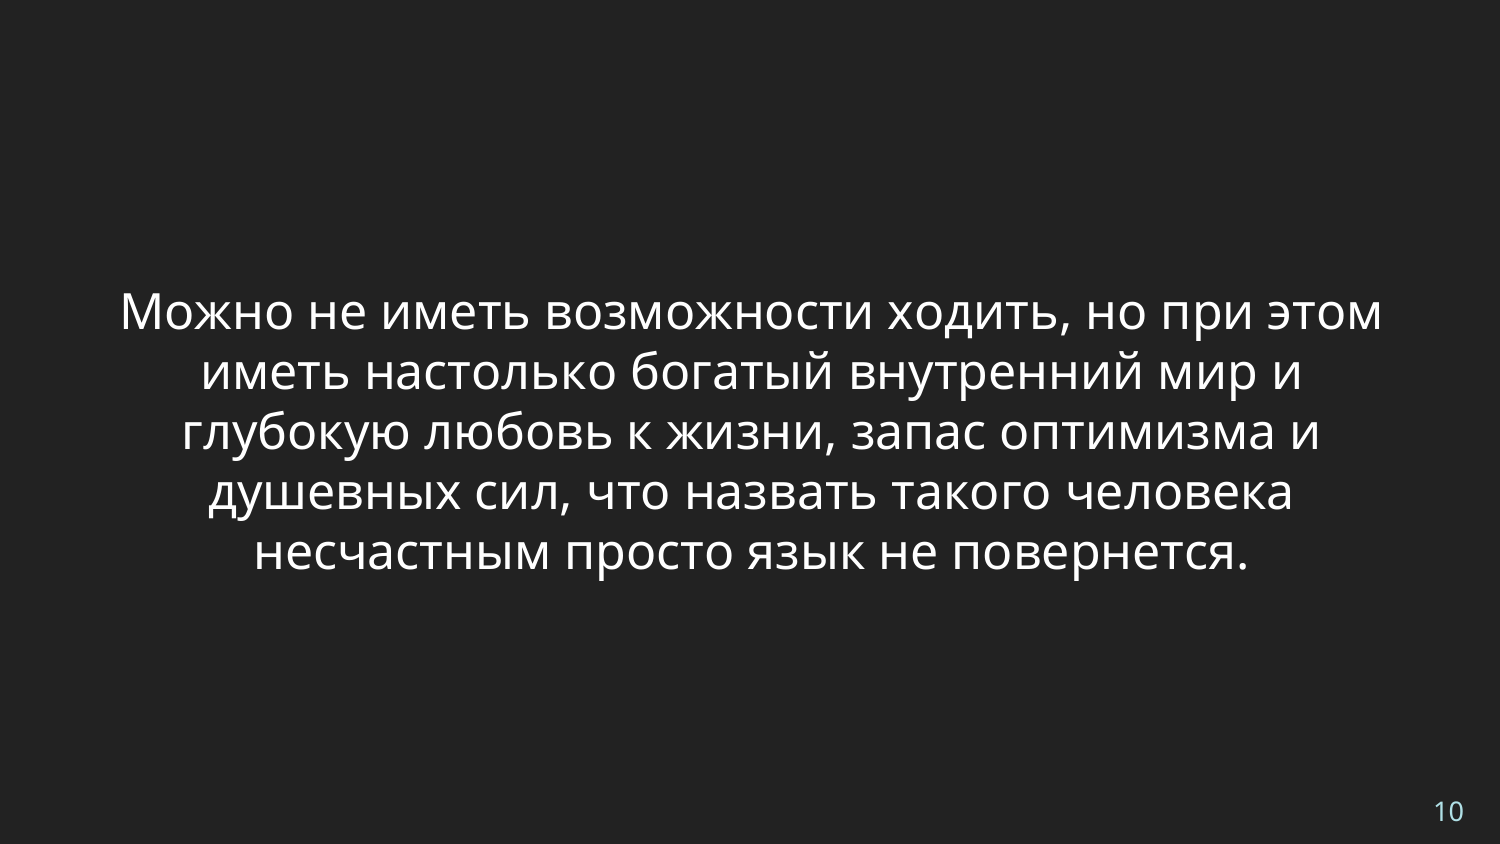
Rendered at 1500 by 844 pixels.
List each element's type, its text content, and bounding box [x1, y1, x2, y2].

list Можно не иметь возможности ходить, но при этом иметь настолько богатый внутренний мир и глубокую любовь к жизни, запас оптимизма и душевных сил, что назвать такого человека несчастным просто язык не повернется. [62, 264, 1404, 599]
text_box 10 [1403, 779, 1494, 832]
